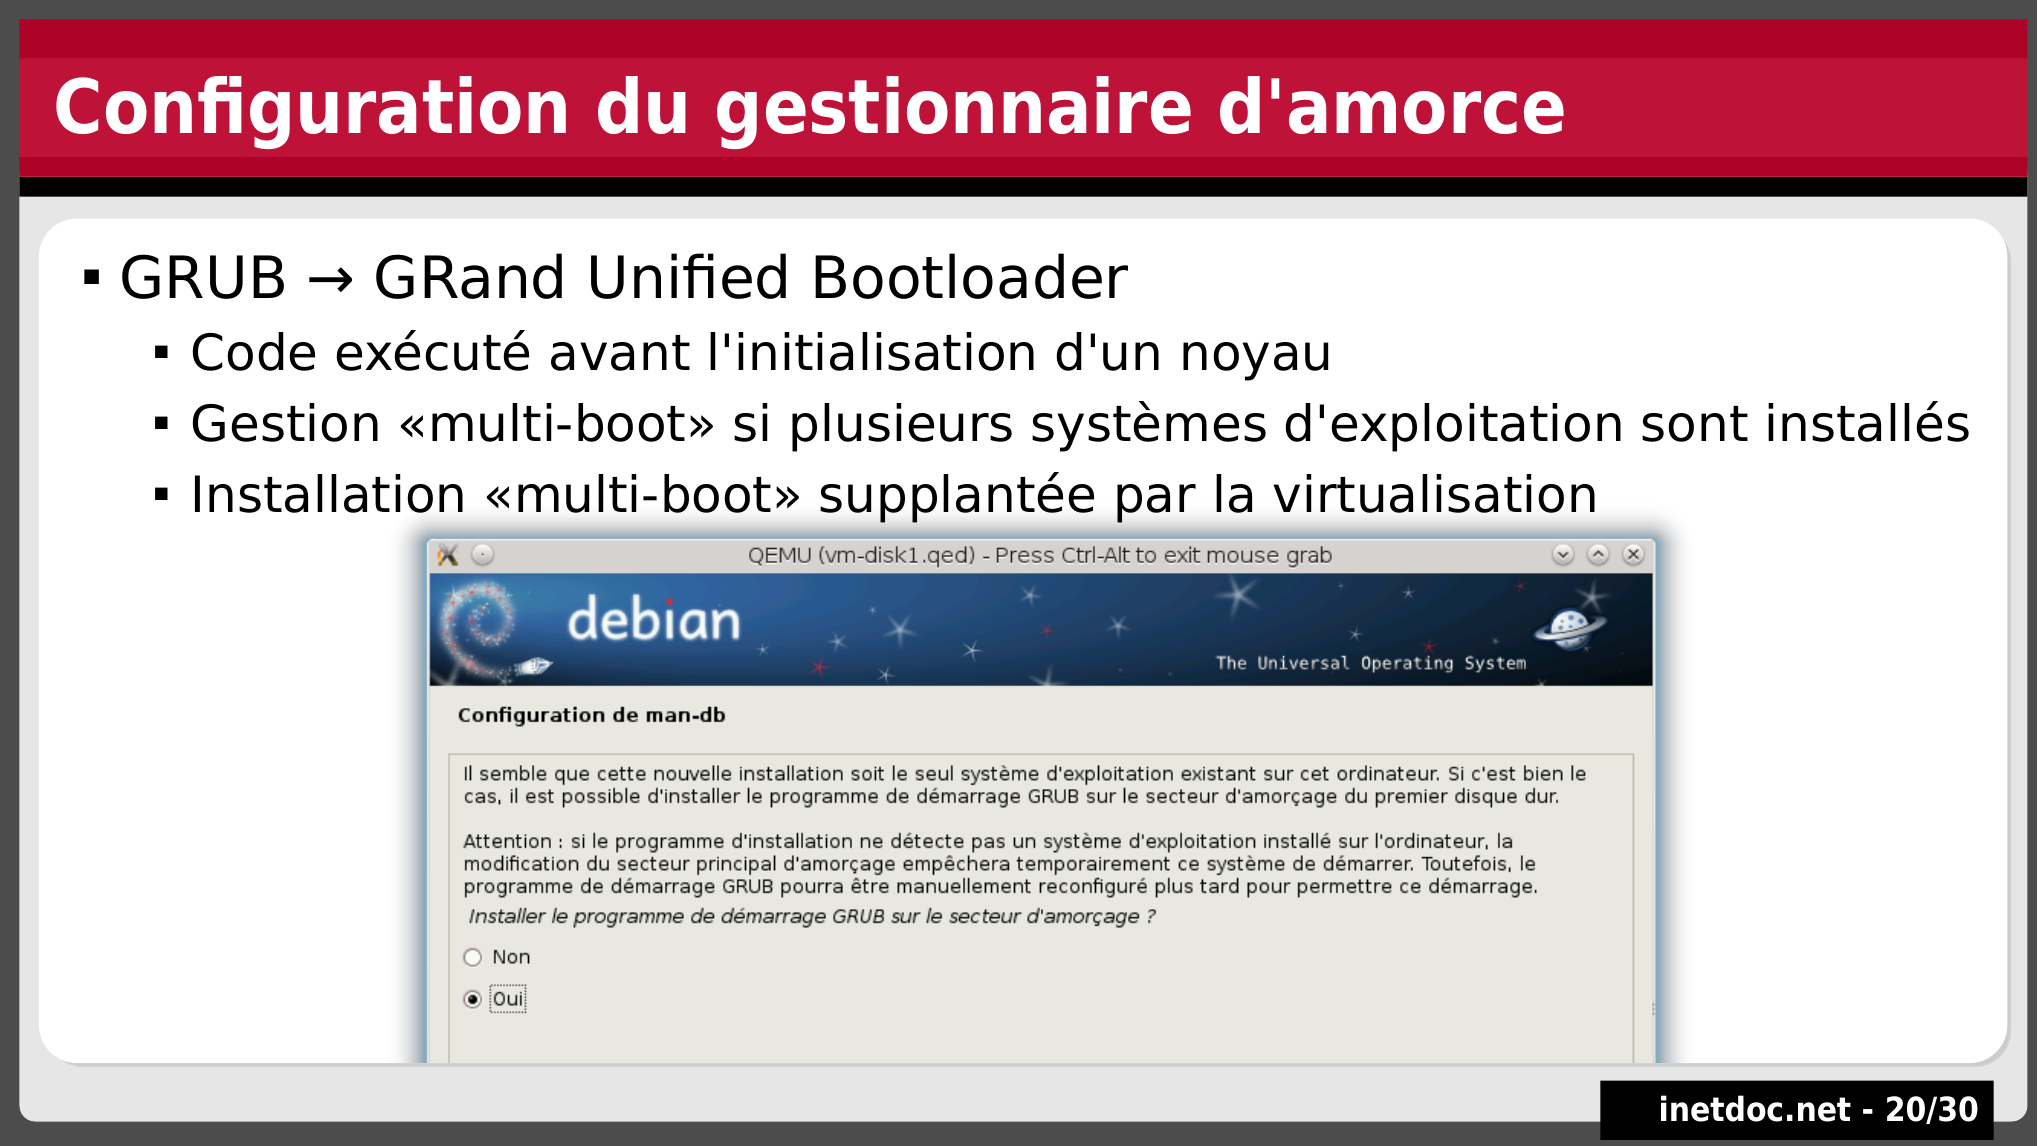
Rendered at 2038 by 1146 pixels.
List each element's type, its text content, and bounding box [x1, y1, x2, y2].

text_box GRUB → GRand Unified Bootloader Code exécuté avant l'initialisation d'un noyau Gestion «multi-boot» si plusieurs systèmes d'exploitation sont installés Installation «multi-boot» supplantée par la virtualisation [38, 218, 2008, 1064]
text_box inetdoc.net - <numéro>/30 [1600, 1080, 1994, 1140]
text_box [19, 157, 2028, 1122]
text_box [19, 19, 2028, 59]
picture [366, 479, 1717, 1063]
text_box Configuration du gestionnaire d'amorce [19, 59, 2028, 157]
